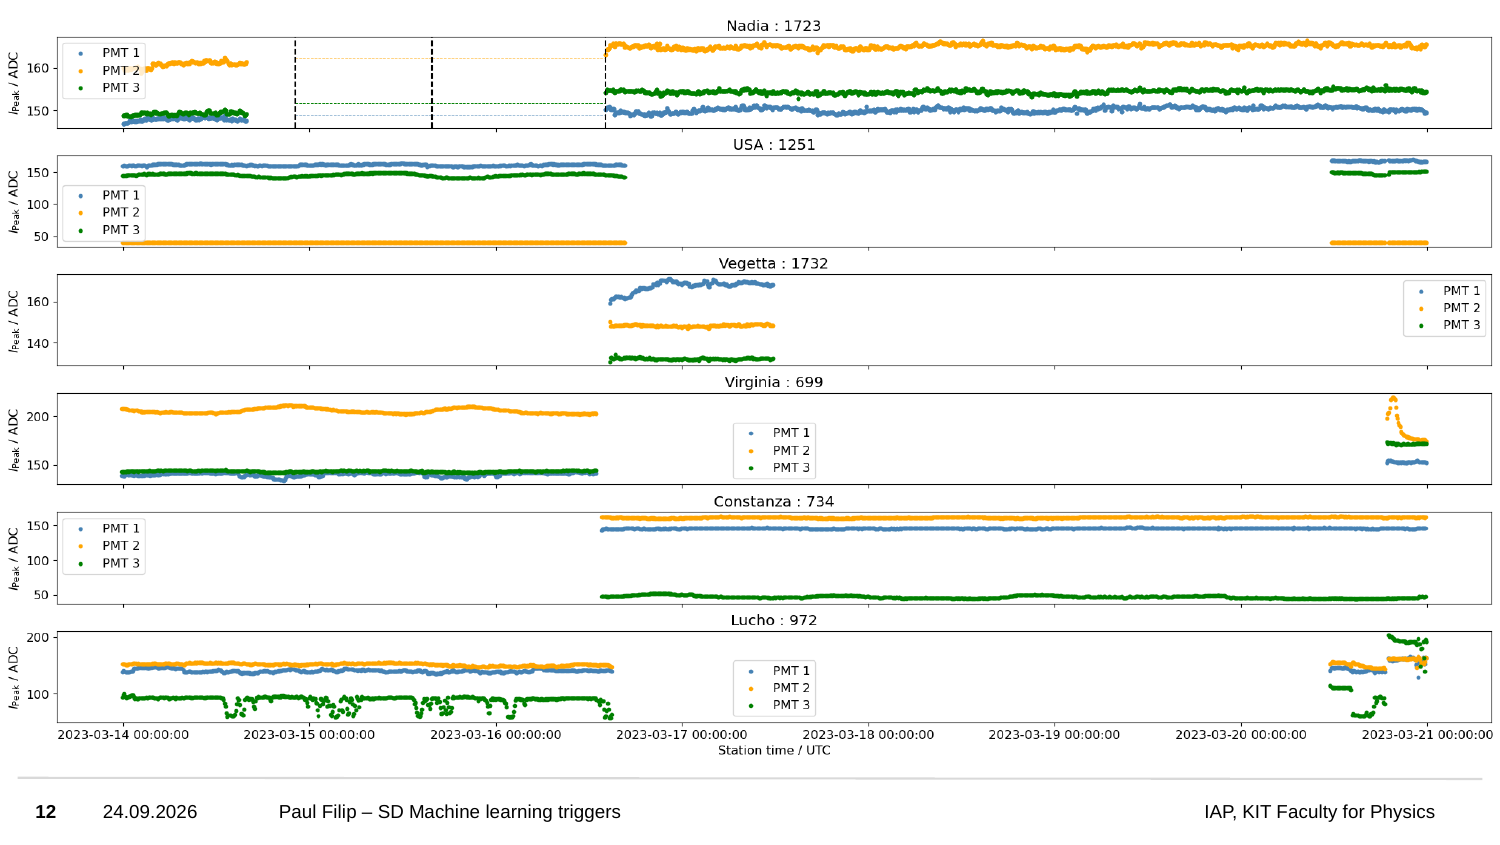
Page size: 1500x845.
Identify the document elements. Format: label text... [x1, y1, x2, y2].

picture [0, 12, 1500, 763]
slide_number <number> [35, 778, 89, 844]
slide_number 03.02.2024 [102, 778, 272, 844]
